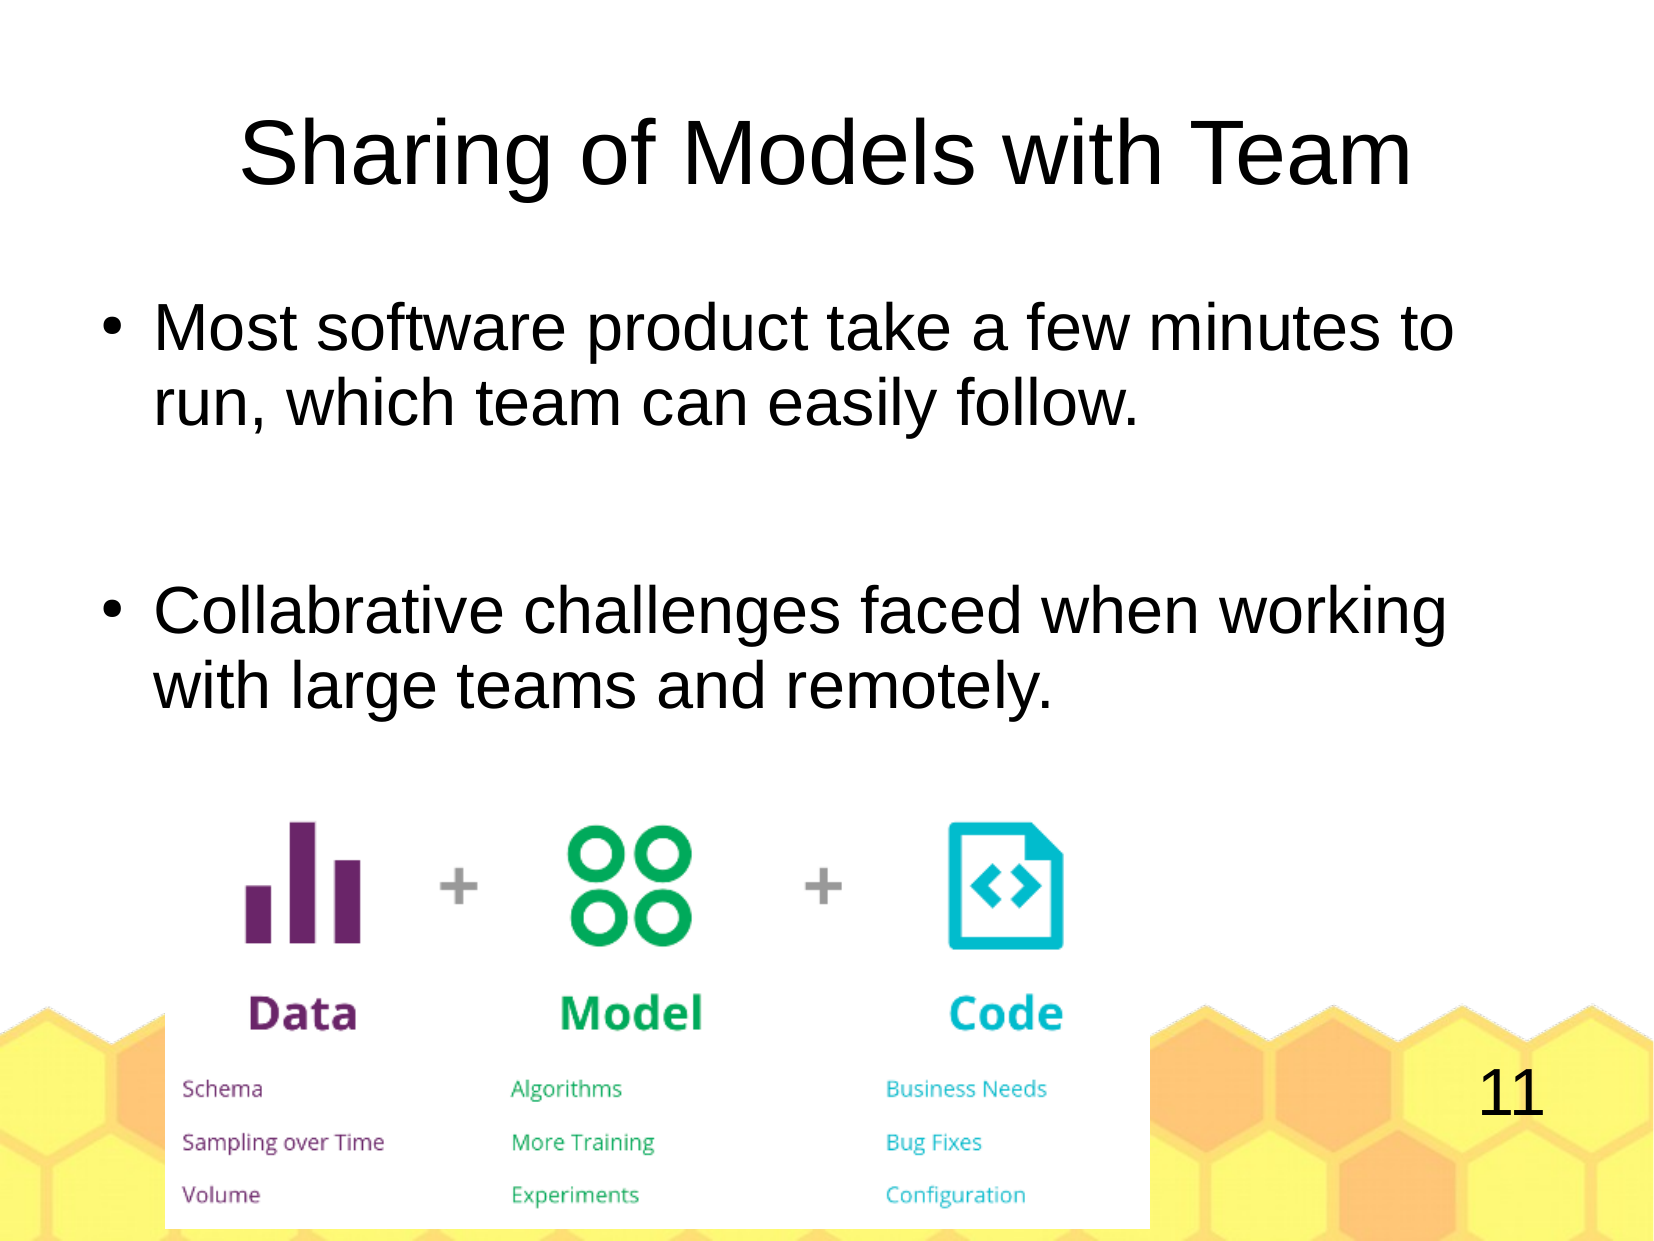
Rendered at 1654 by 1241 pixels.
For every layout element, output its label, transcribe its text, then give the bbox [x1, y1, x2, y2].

title Sharing of Models with Team [82, 49, 1571, 257]
list Most software product take a few minutes to run, which team can easily follow. Collabrative challenges faced when working with large teams and remotely. [82, 290, 1571, 1010]
picture [0, 804, 1654, 1241]
text_box 11 [1417, 1003, 1607, 1182]
